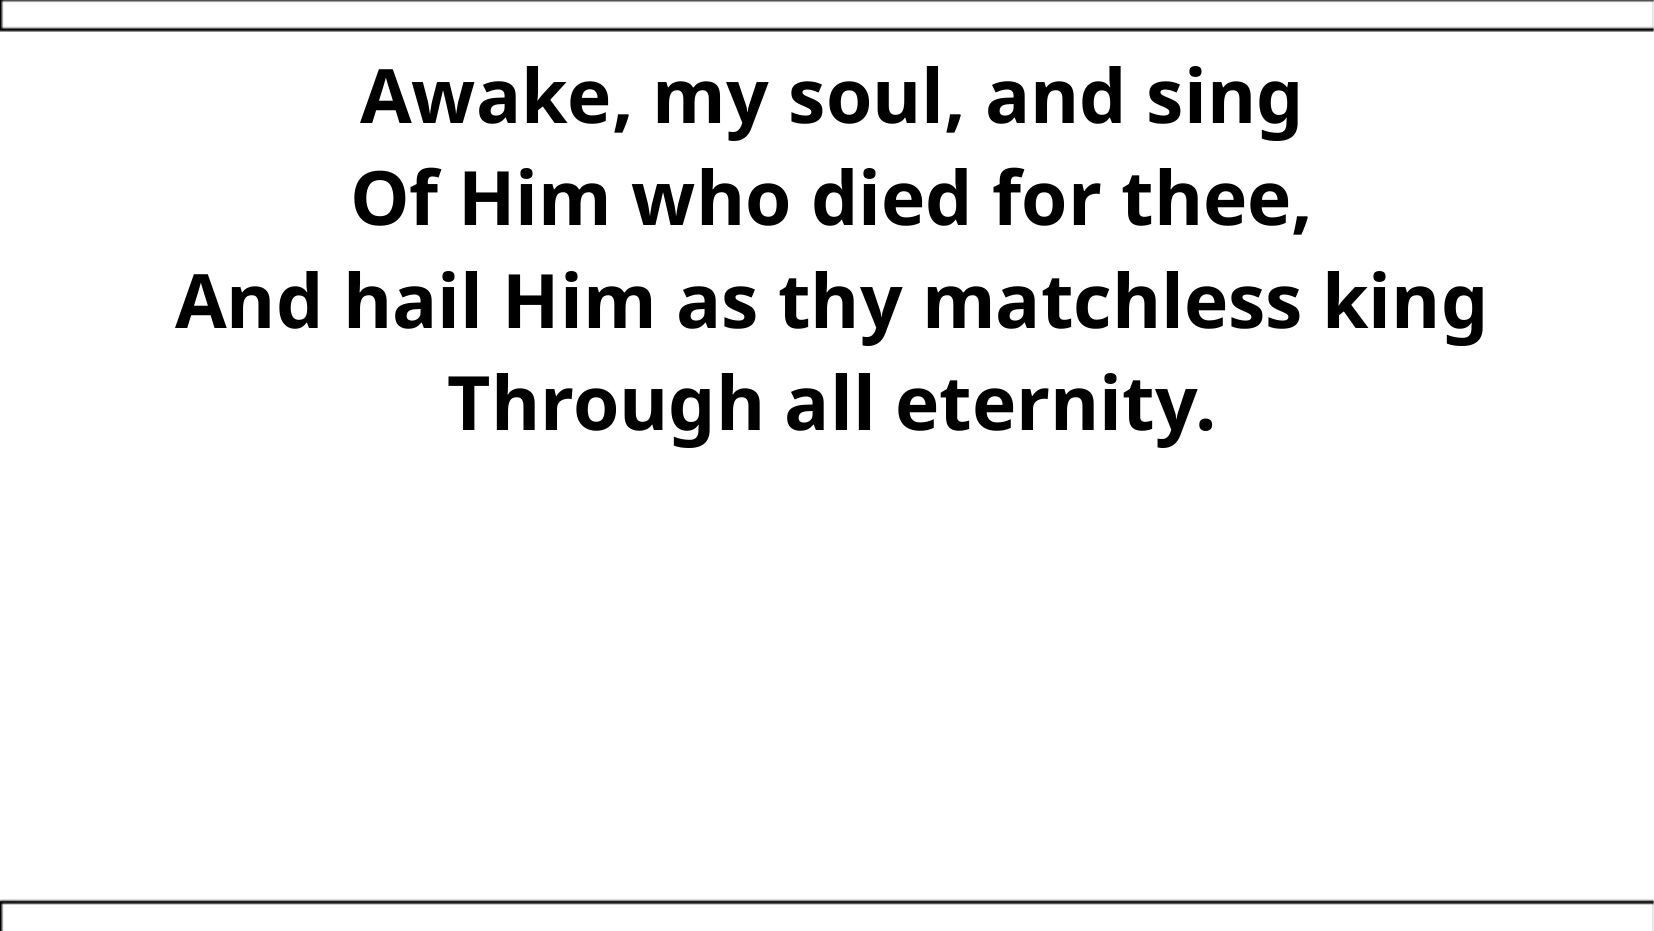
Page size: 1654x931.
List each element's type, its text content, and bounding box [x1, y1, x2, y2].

picture [0, 0, 1654, 931]
text_box Awake, my soul, and sing Of Him who died for thee, And hail Him as thy matchless king Through all eternity. [90, 35, 1576, 451]
